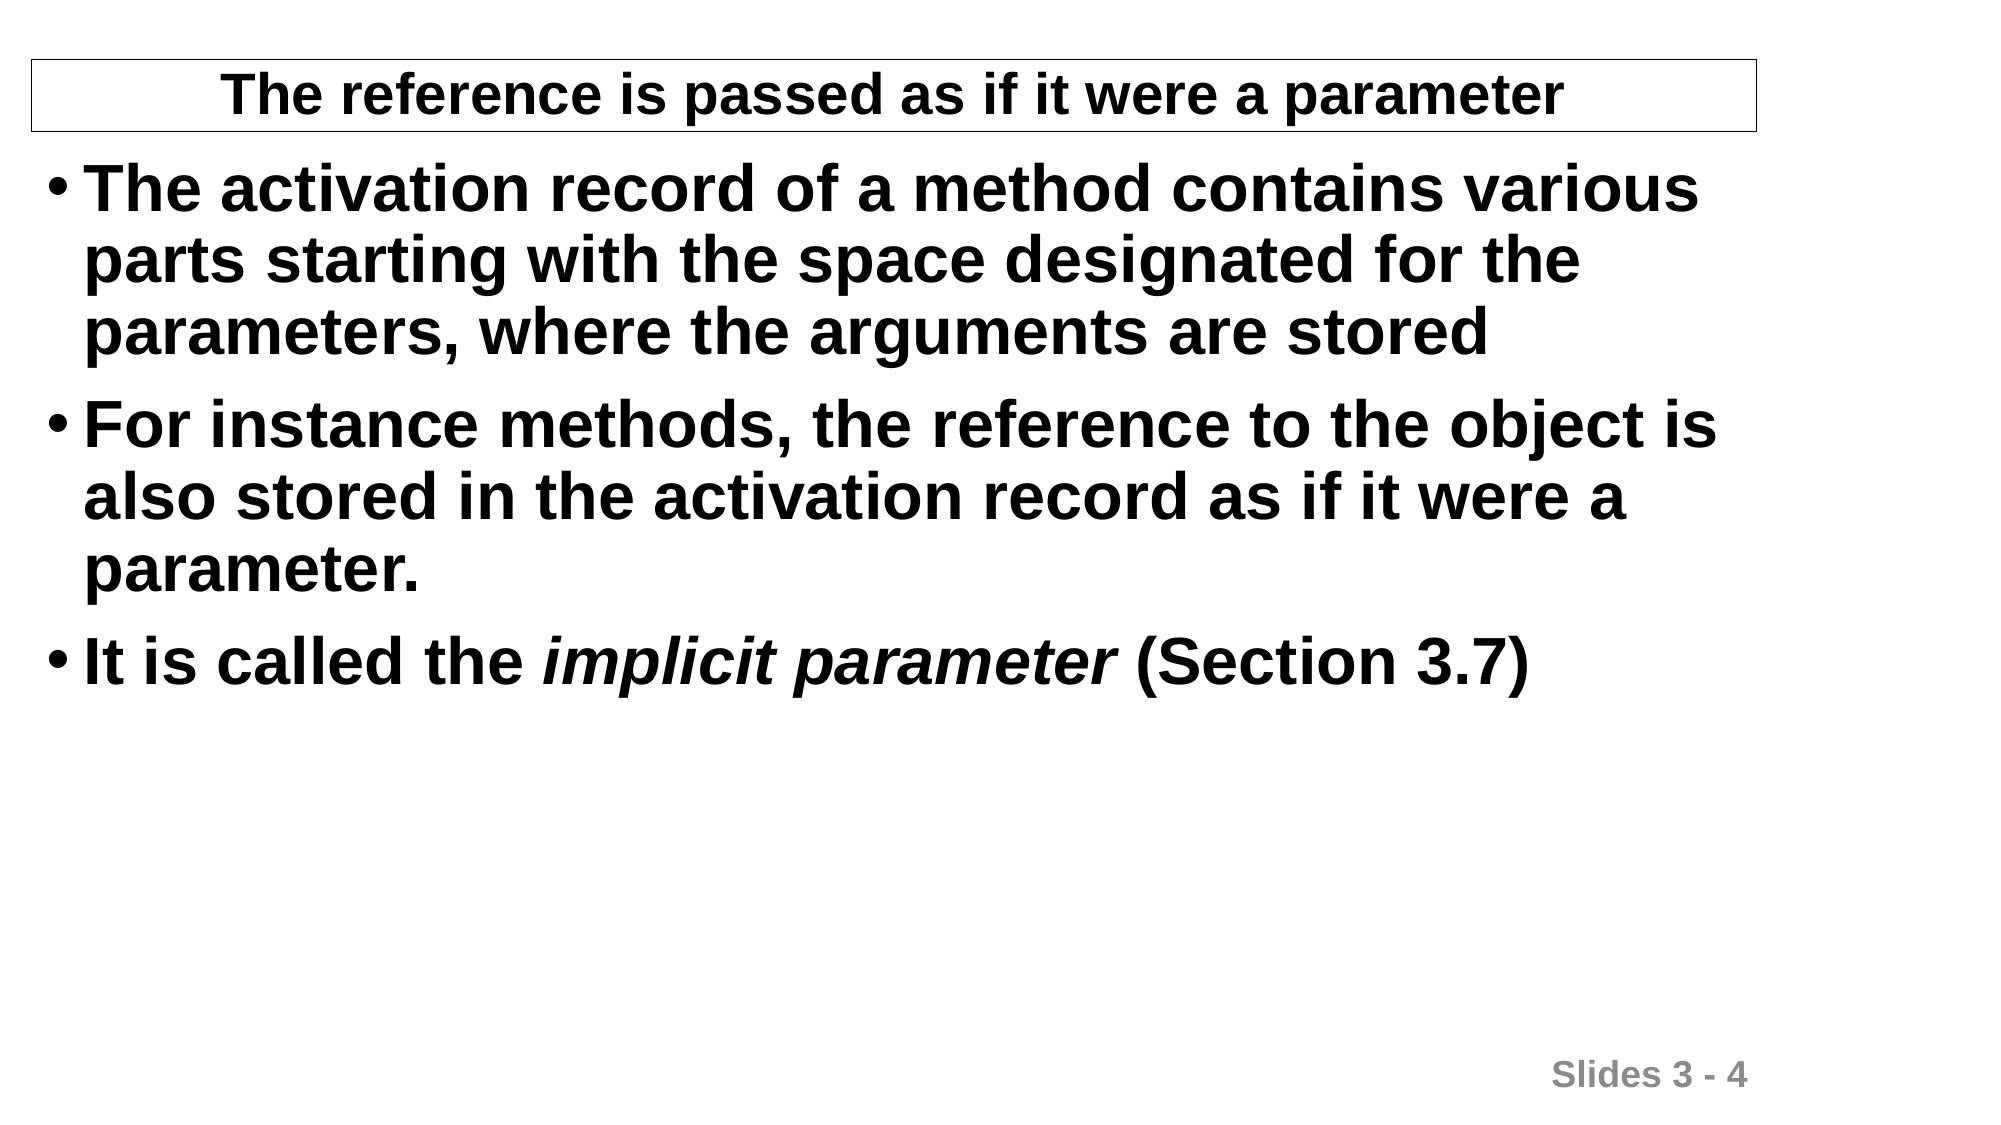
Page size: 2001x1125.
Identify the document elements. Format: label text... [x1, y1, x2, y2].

title The reference is passed as if it were a parameter [31, 59, 1757, 132]
list The activation record of a method contains various parts starting with the space designated for the parameters, where the arguments are stored For instance methods, the reference to the object is also stored in the activation record as if it were a parameter. It is called the implicit parameter (Section 3.7) [31, 145, 1757, 1098]
slide_number Slides 3 - 8 [1312, 1042, 1763, 1103]
